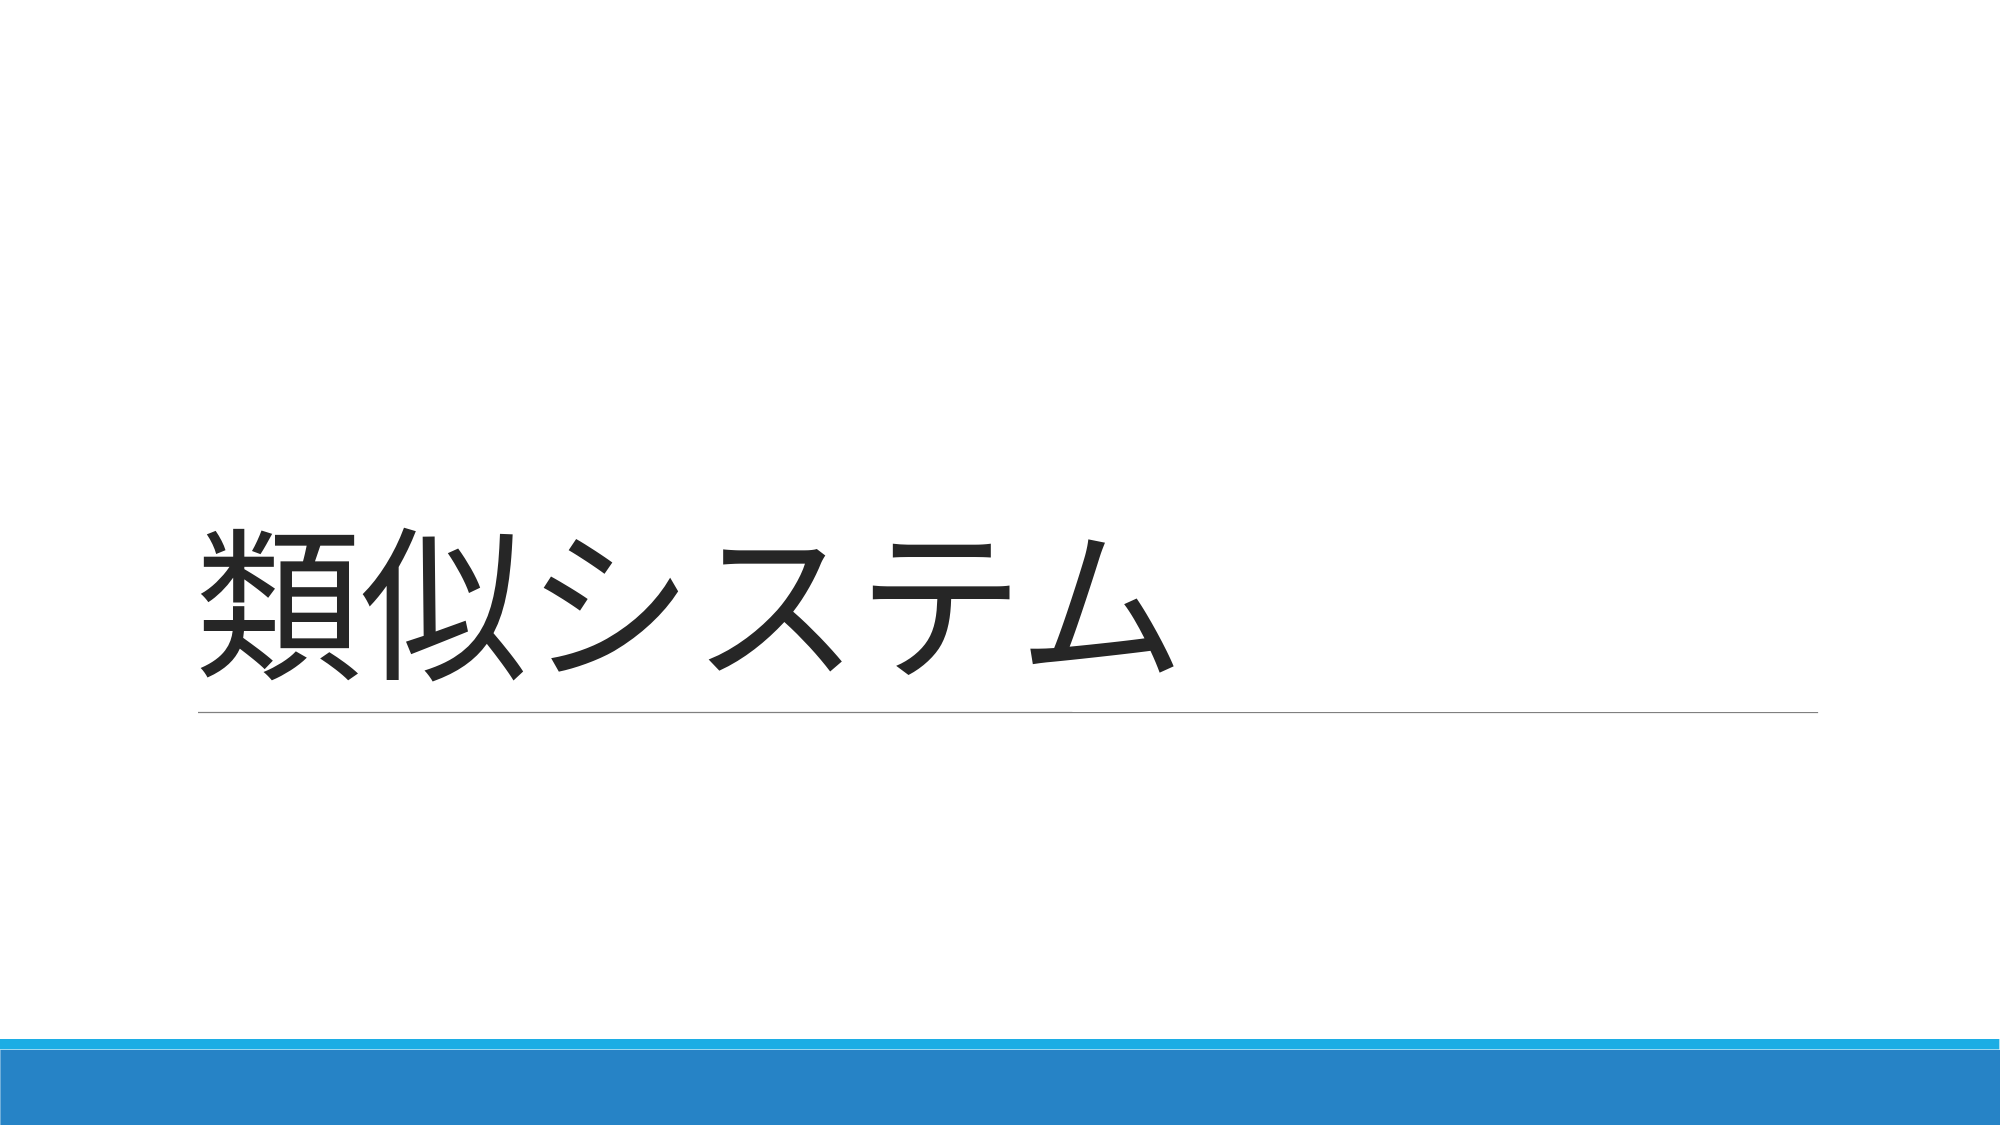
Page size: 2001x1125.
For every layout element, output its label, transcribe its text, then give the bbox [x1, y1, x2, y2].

title 類似システム [180, 124, 1830, 710]
